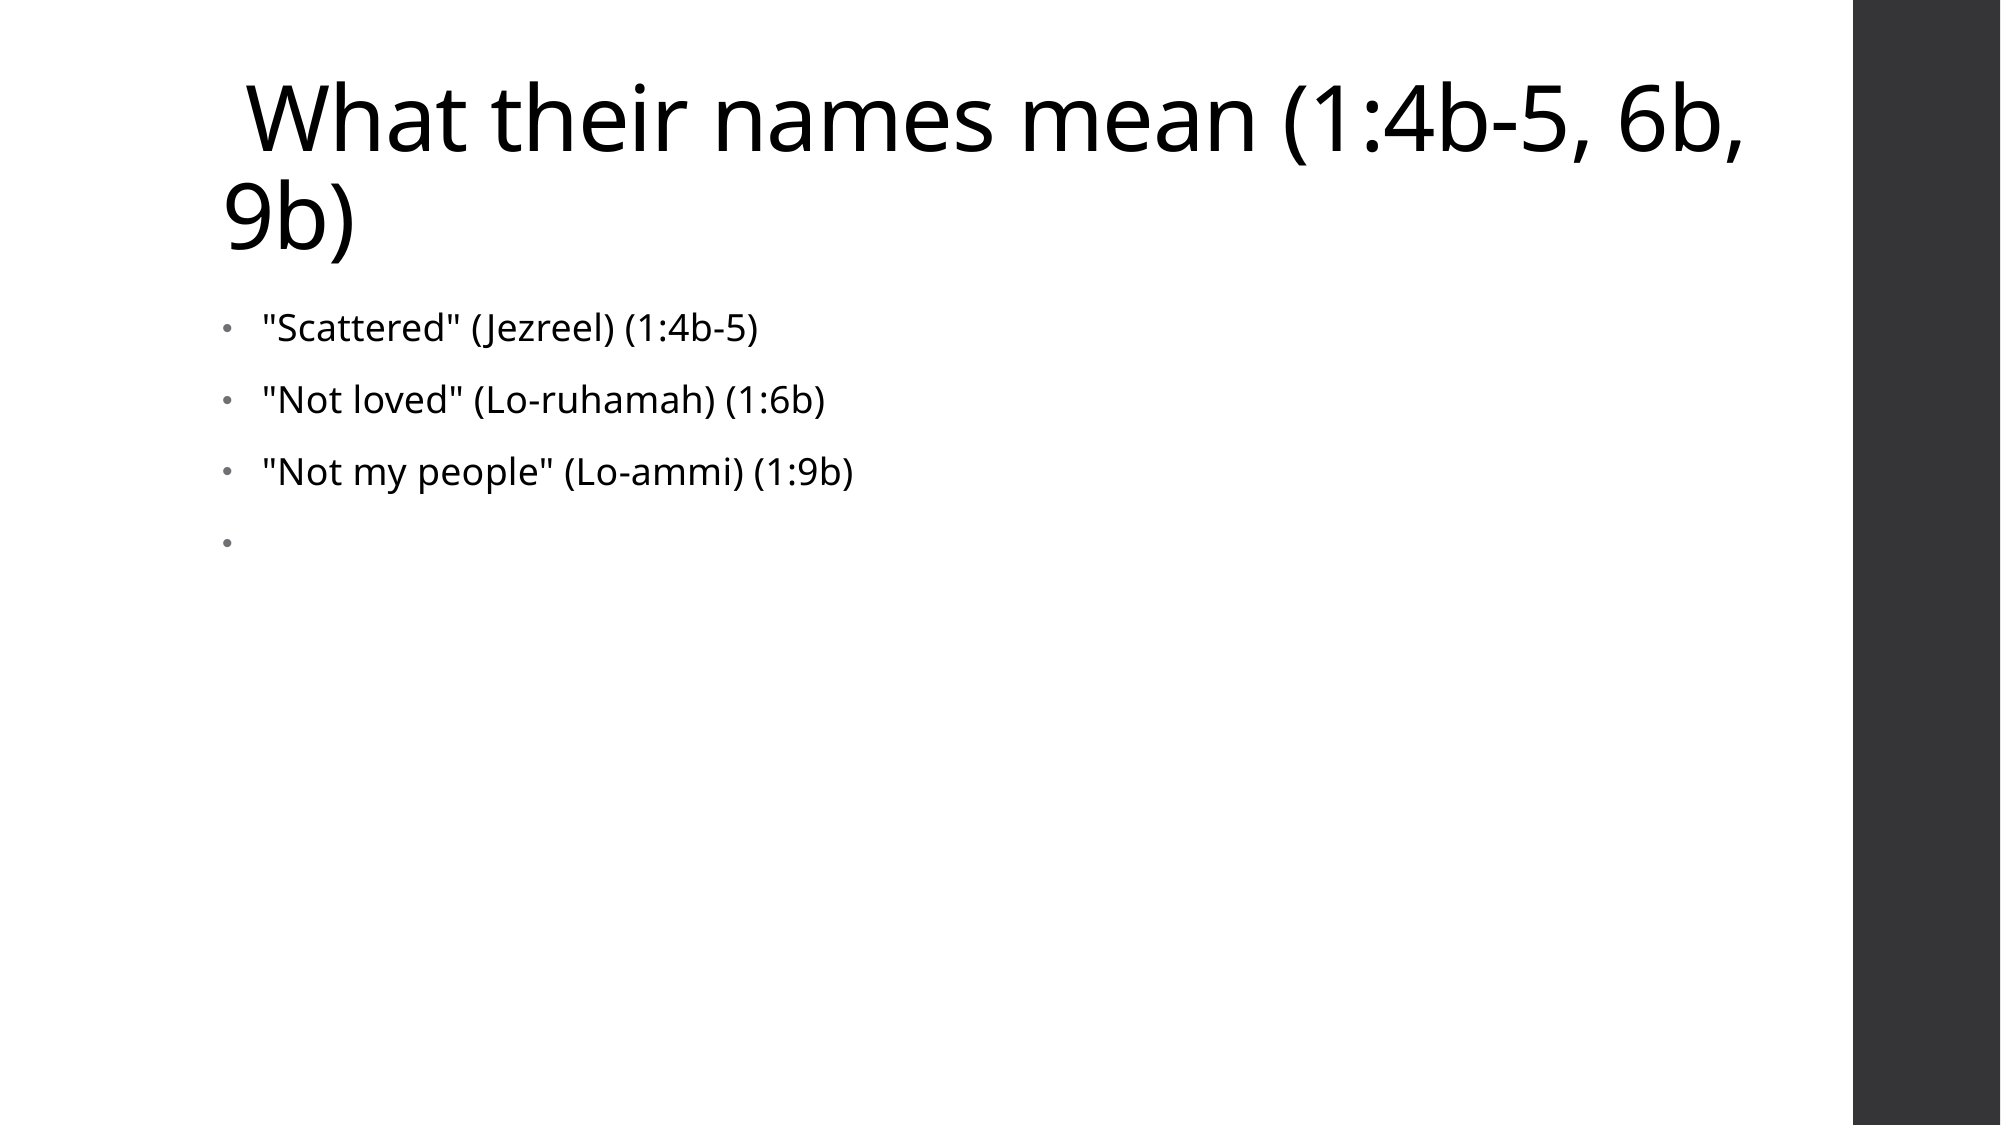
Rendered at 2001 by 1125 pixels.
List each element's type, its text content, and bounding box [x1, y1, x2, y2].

list "Scattered" (Jezreel) (1:4b-5) "Not loved" (Lo-ruhamah) (1:6b) "Not my people" (Lo-ammi) (1:9b) [206, 299, 1617, 1014]
title What their names mean (1:4b-5, 6b, 9b) [206, 60, 1797, 278]
